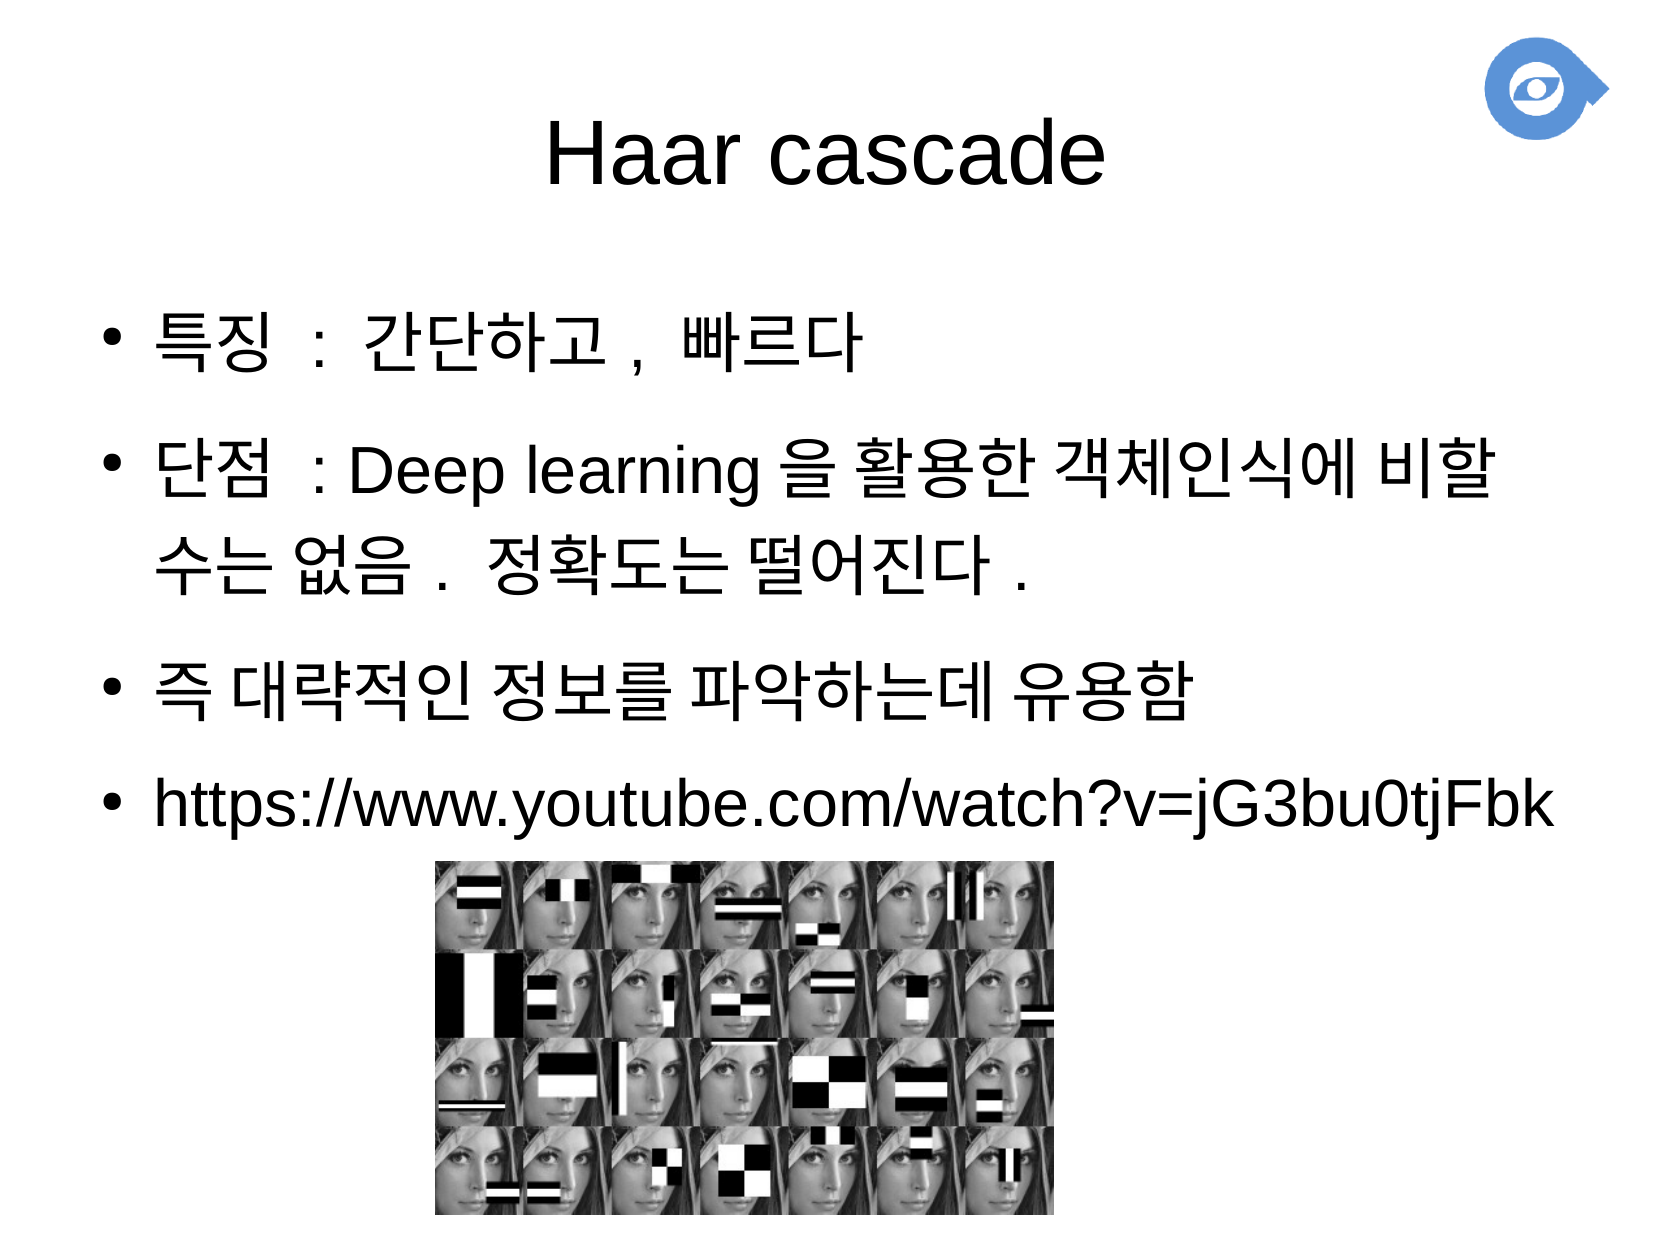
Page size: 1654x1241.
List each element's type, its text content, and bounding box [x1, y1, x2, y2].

picture [435, 861, 1054, 1216]
list 특징 : 간단하고, 빠르다 단점 : Deep learning을 활용한 객체인식에 비할 수는 없음. 정확도는 떨어진다. 즉 대략적인 정보를 파악하는데 유용함 https://www.youtube.com/watch?v=jG3bu0tjFbk [82, 290, 1571, 1141]
picture [1450, 10, 1636, 166]
title Haar cascade [82, 49, 1571, 257]
